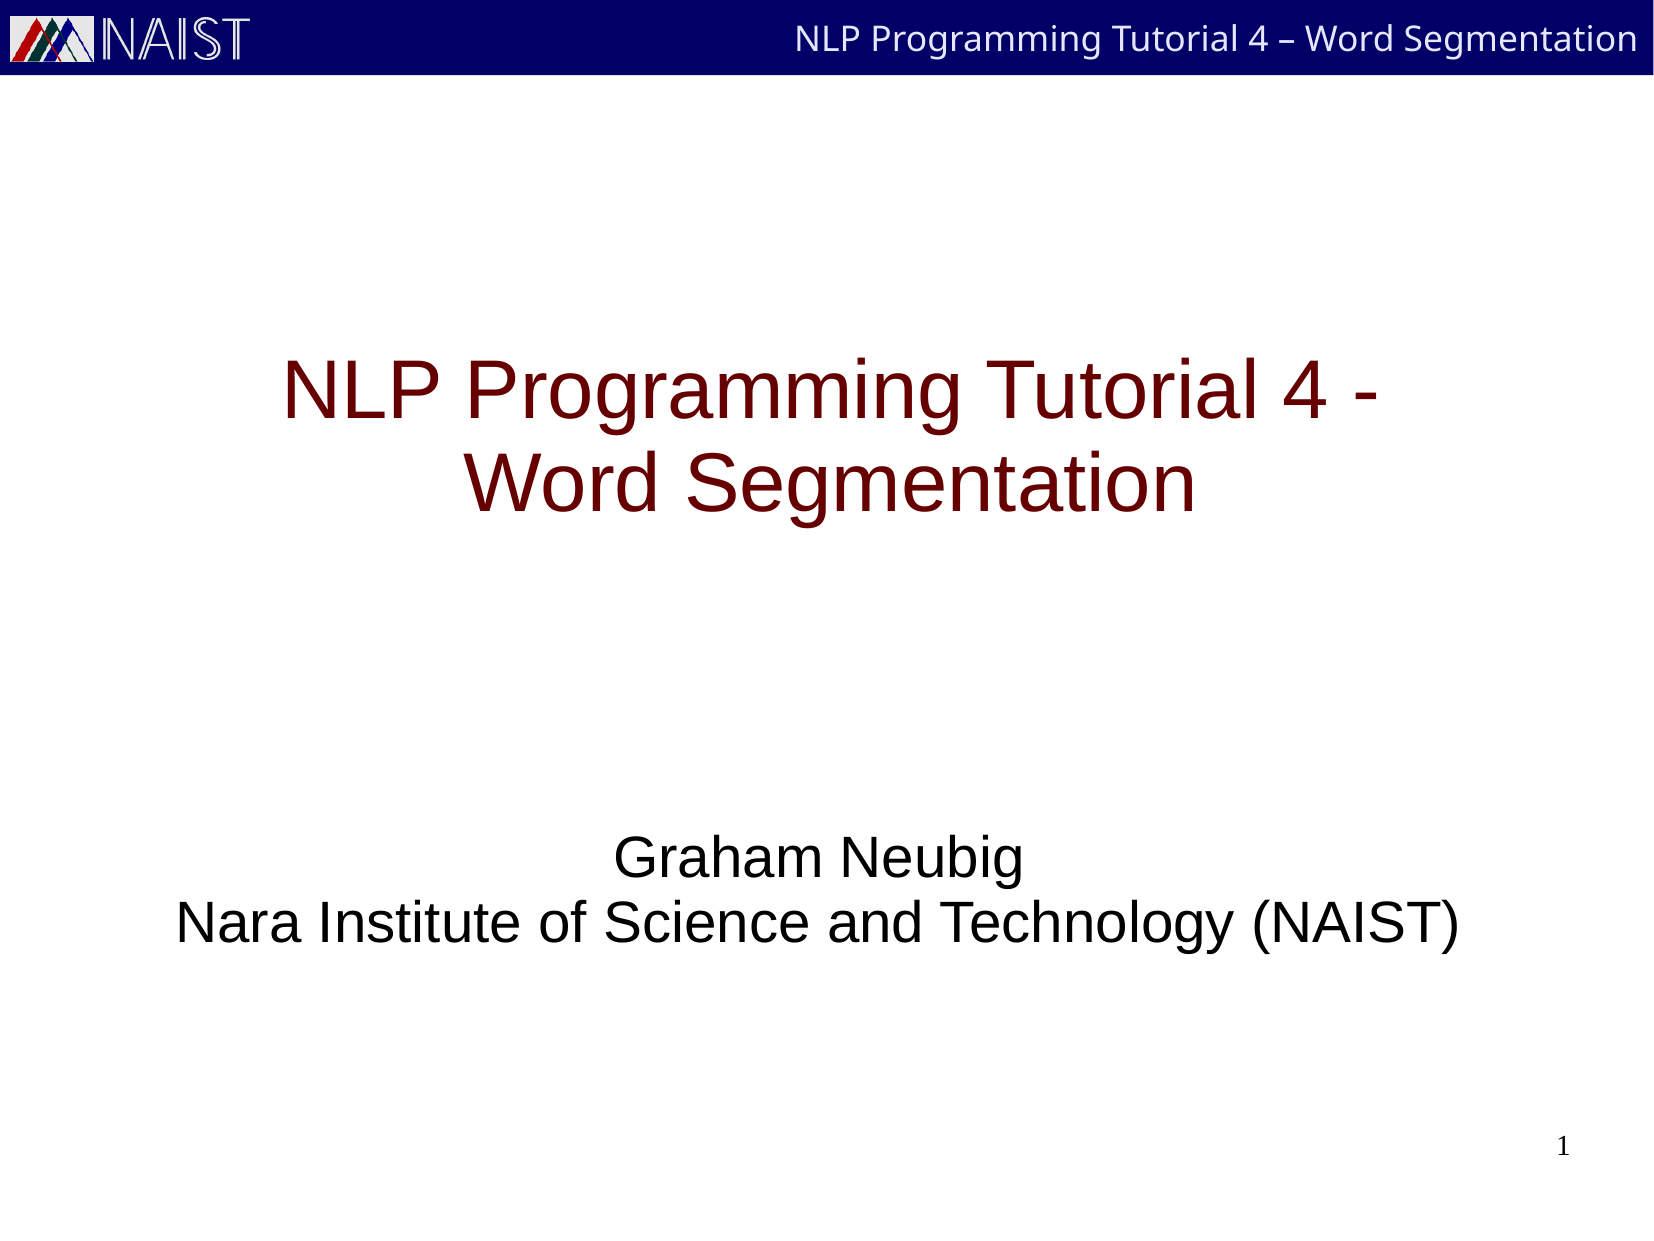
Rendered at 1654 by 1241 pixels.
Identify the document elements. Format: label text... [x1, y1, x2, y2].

title NLP Programming Tutorial 4 - Word Segmentation [86, 339, 1576, 533]
subtitle Graham Neubig Nara Institute of Science and Technology (NAIST) [75, 780, 1564, 999]
picture [10, 16, 94, 62]
picture [102, 17, 251, 60]
